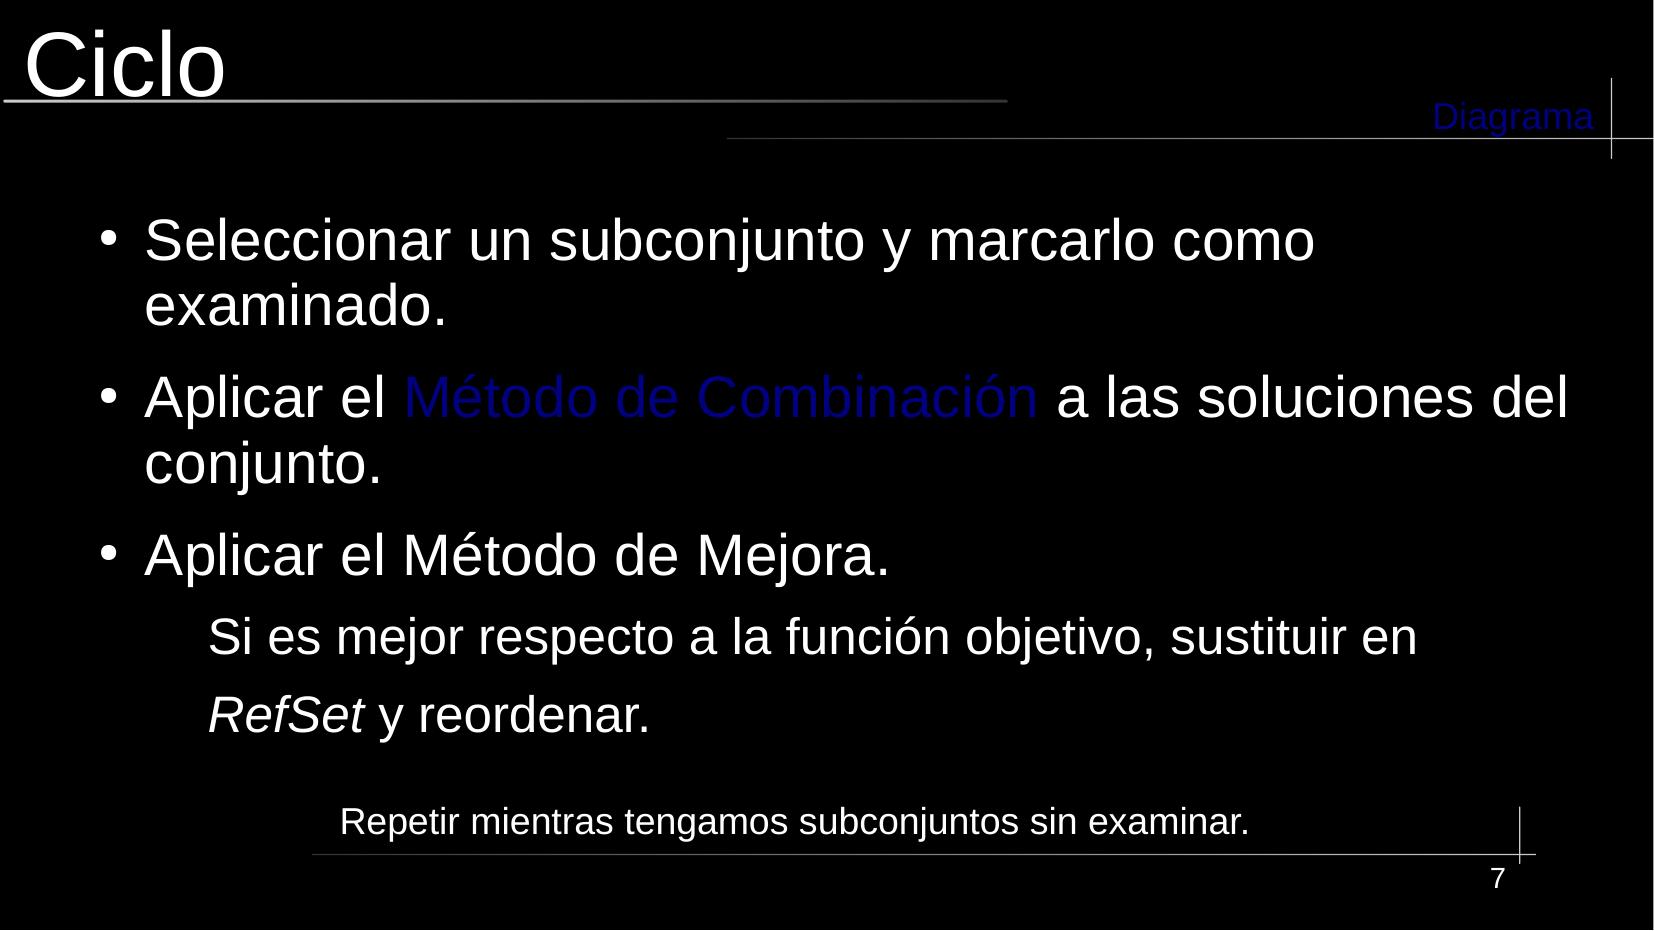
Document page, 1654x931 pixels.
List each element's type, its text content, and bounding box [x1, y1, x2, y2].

text_box Diagrama [1417, 88, 1609, 146]
text_box Repetir mientras tengamos subconjuntos sin examinar. [324, 793, 1266, 851]
list Seleccionar un subconjunto y marcarlo como examinado. Aplicar el Método de Combinación a las soluciones del conjunto. Aplicar el Método de Mejora. Si es mejor respecto a la función objetivo, sustituir en RefSet y reordenar. [82, 206, 1571, 747]
title Ciclo [23, 11, 1589, 119]
